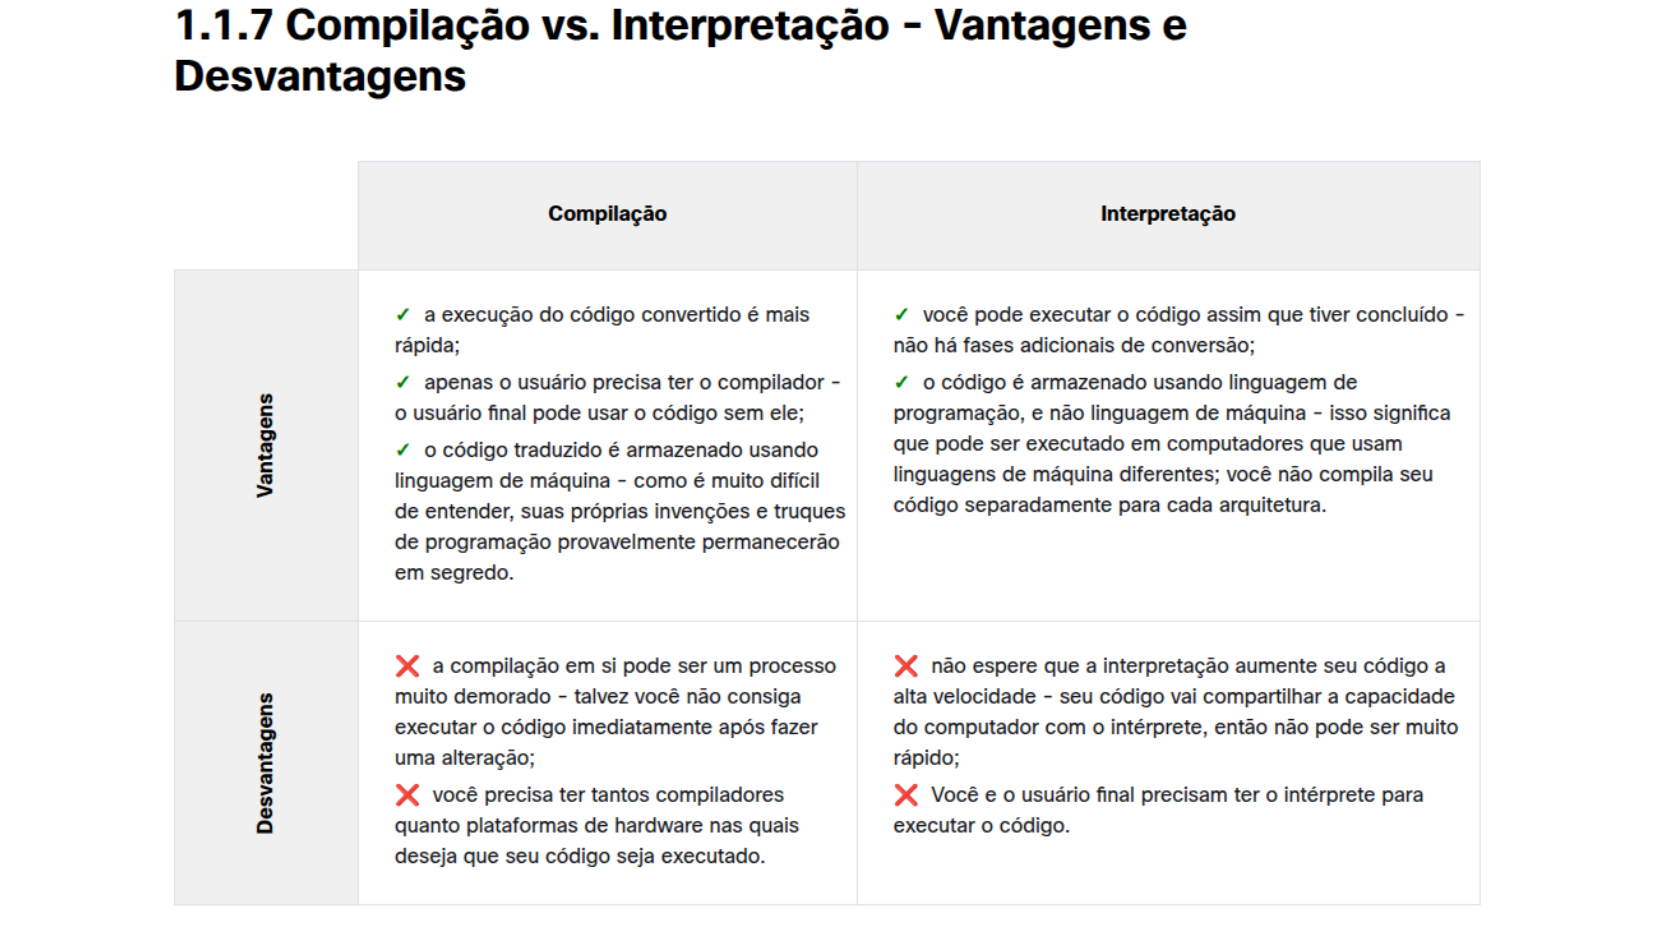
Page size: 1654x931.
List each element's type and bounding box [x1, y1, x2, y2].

picture [146, 0, 1509, 931]
